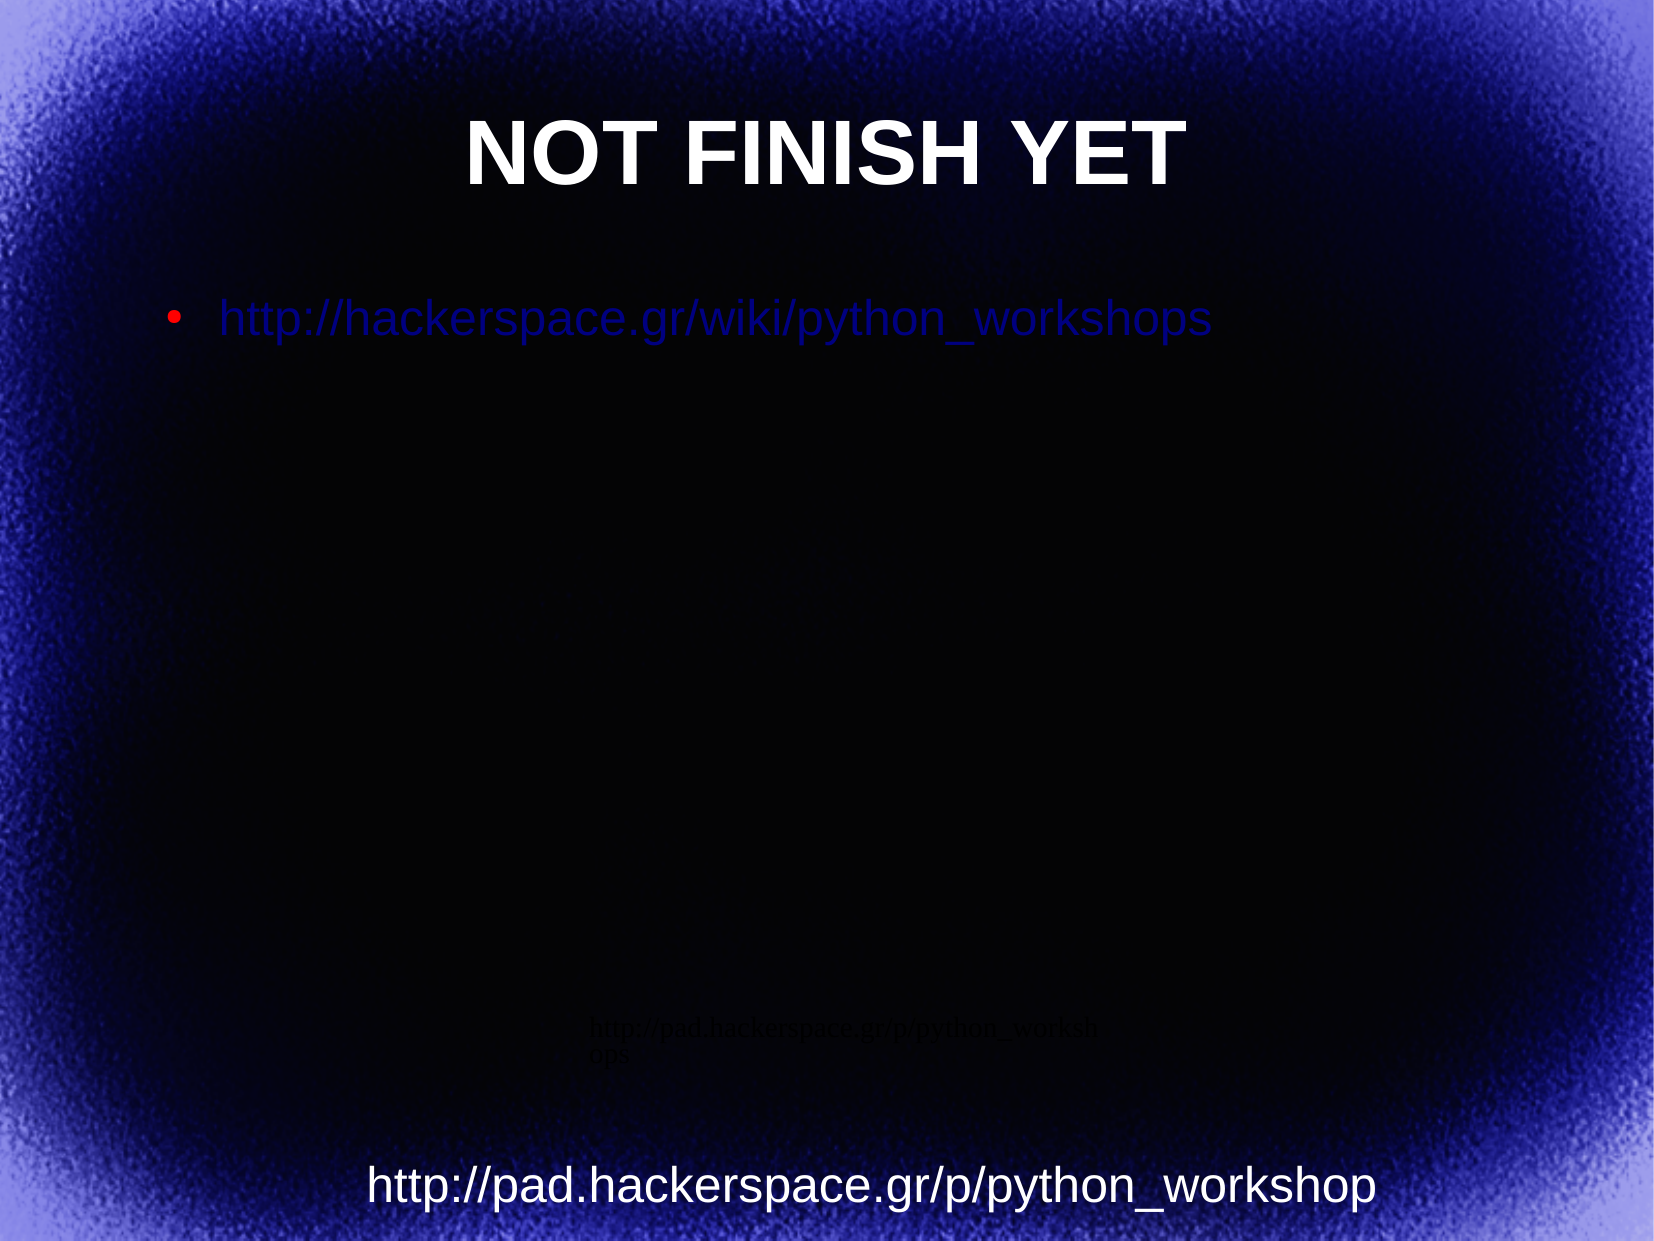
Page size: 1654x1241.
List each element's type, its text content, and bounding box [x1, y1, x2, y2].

title NOT FΙΝΙSH YET [147, 49, 1506, 257]
picture [0, 0, 1654, 1241]
list http://hackerspace.gr/wiki/python_workshops [147, 290, 1506, 1178]
text_box http://pad.hackerspace.gr/p/python_workshop [366, 1157, 1379, 1214]
